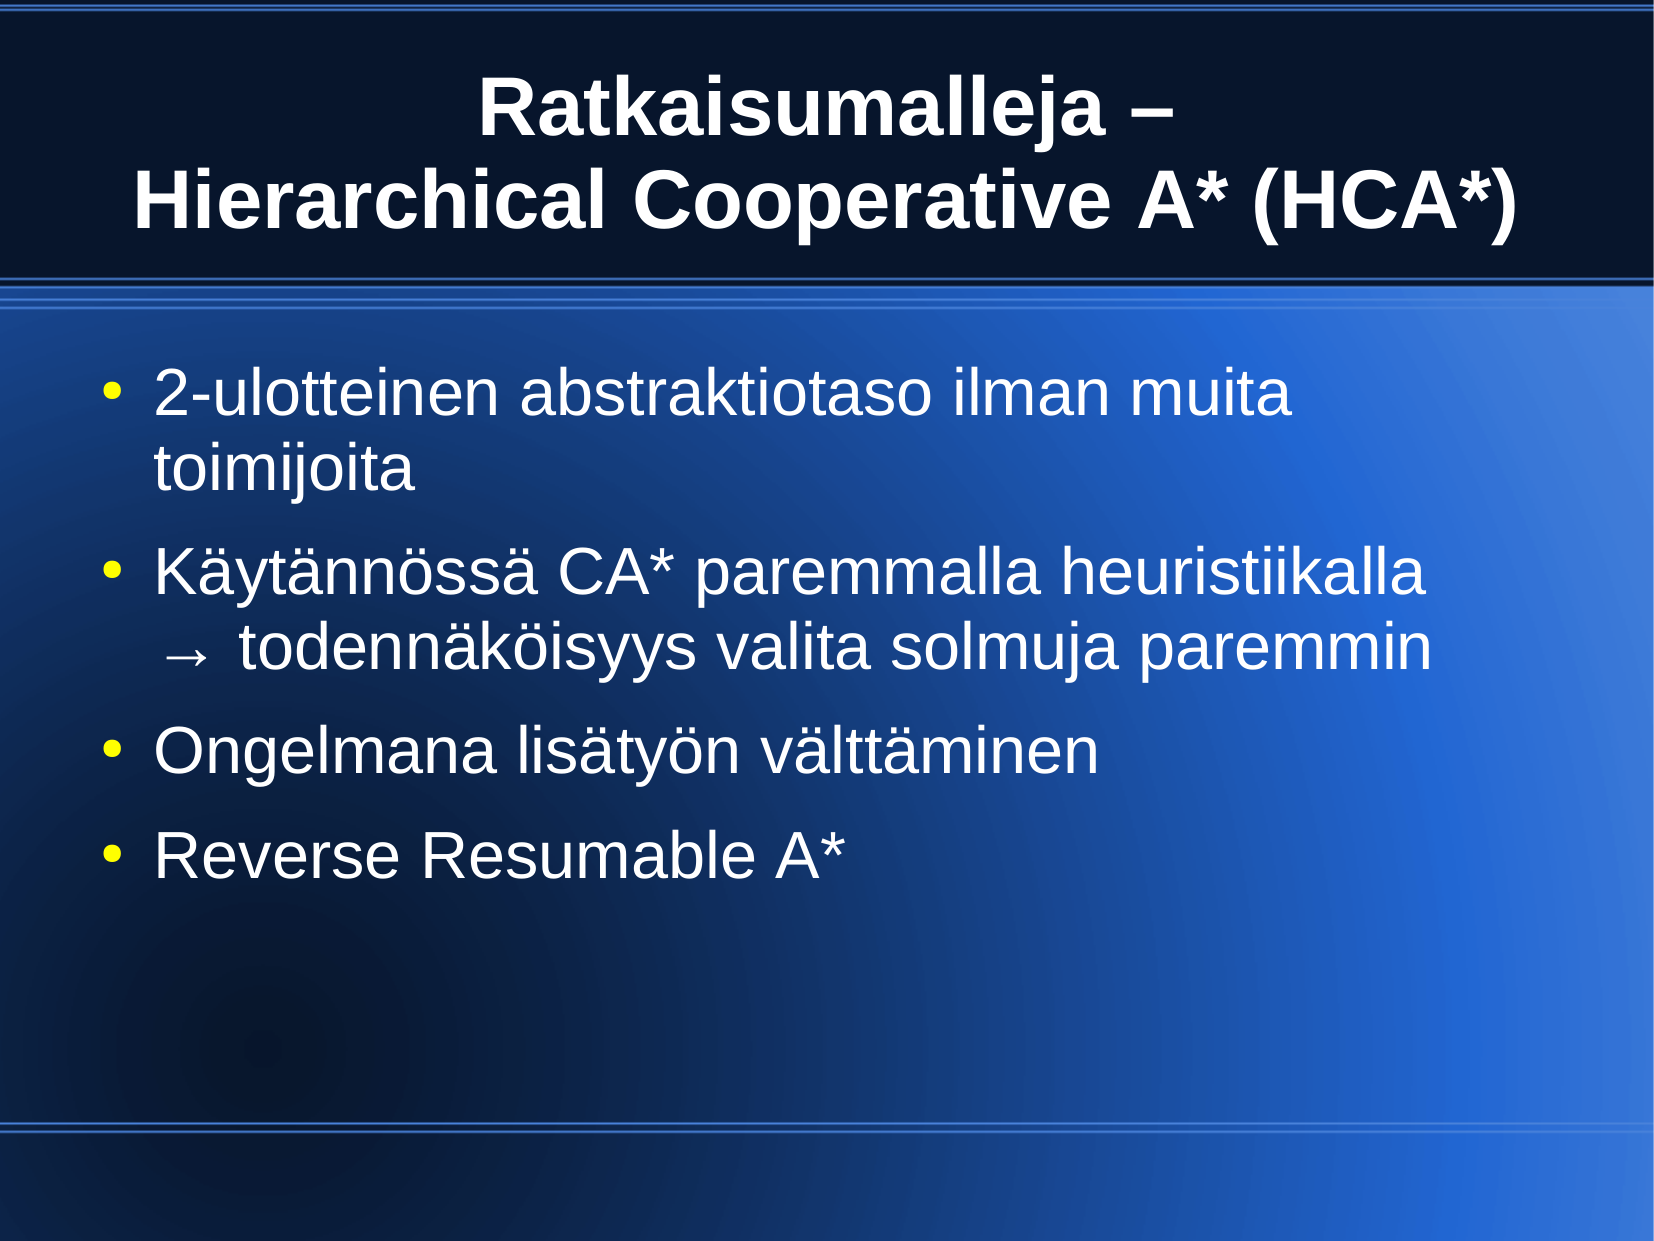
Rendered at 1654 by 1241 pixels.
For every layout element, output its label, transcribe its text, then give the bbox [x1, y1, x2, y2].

list 2-ulotteinen abstraktiotaso ilman muita toimijoita Käytännössä CA* paremmalla heuristiikalla → todennäköisyys valita solmuja paremmin Ongelmana lisätyön välttäminen Reverse Resumable A* [82, 355, 1571, 1058]
title Ratkaisumalleja – Hierarchical Cooperative A* (HCA*) [82, 49, 1571, 257]
picture [0, 0, 1654, 1241]
